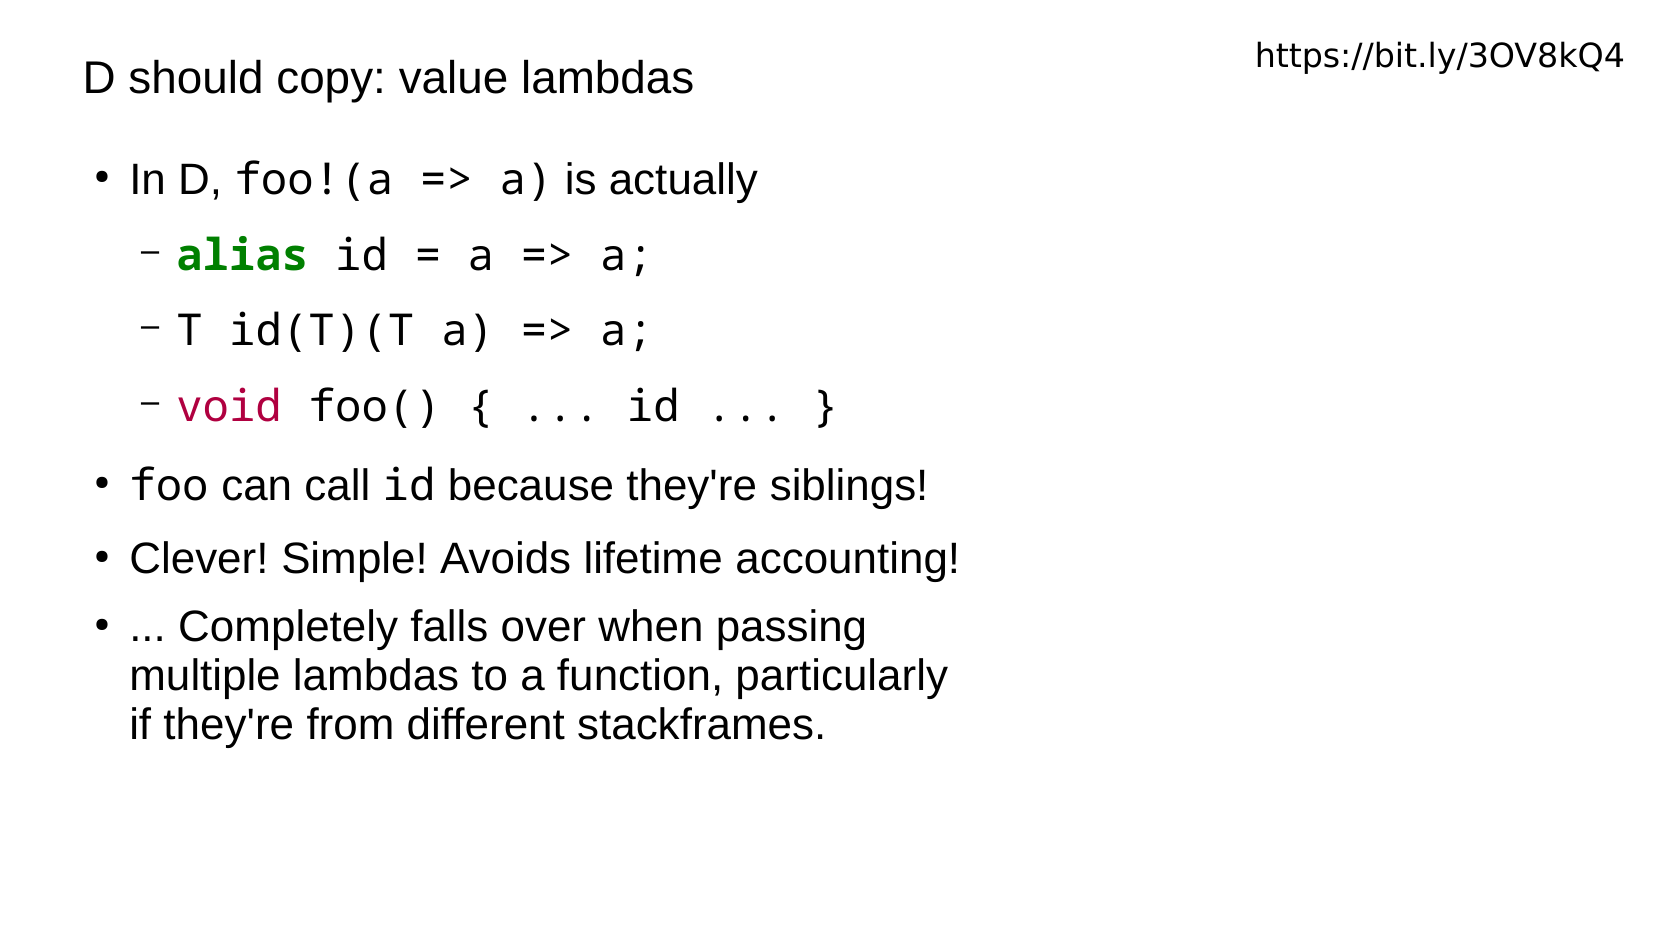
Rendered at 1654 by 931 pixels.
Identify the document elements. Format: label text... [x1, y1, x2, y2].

list In D, foo!(a => a) is actually alias id = a => a; T id(T)(T a) => a; void foo() { ... id ... } foo can call id because they're siblings! Clever! Simple! Avoids lifetime accounting! ... Completely falls over when passing multiple lambdas to a function, particularly if they're from different stackframes. [82, 147, 1571, 758]
title D should copy: value lambdas [82, 37, 1270, 119]
